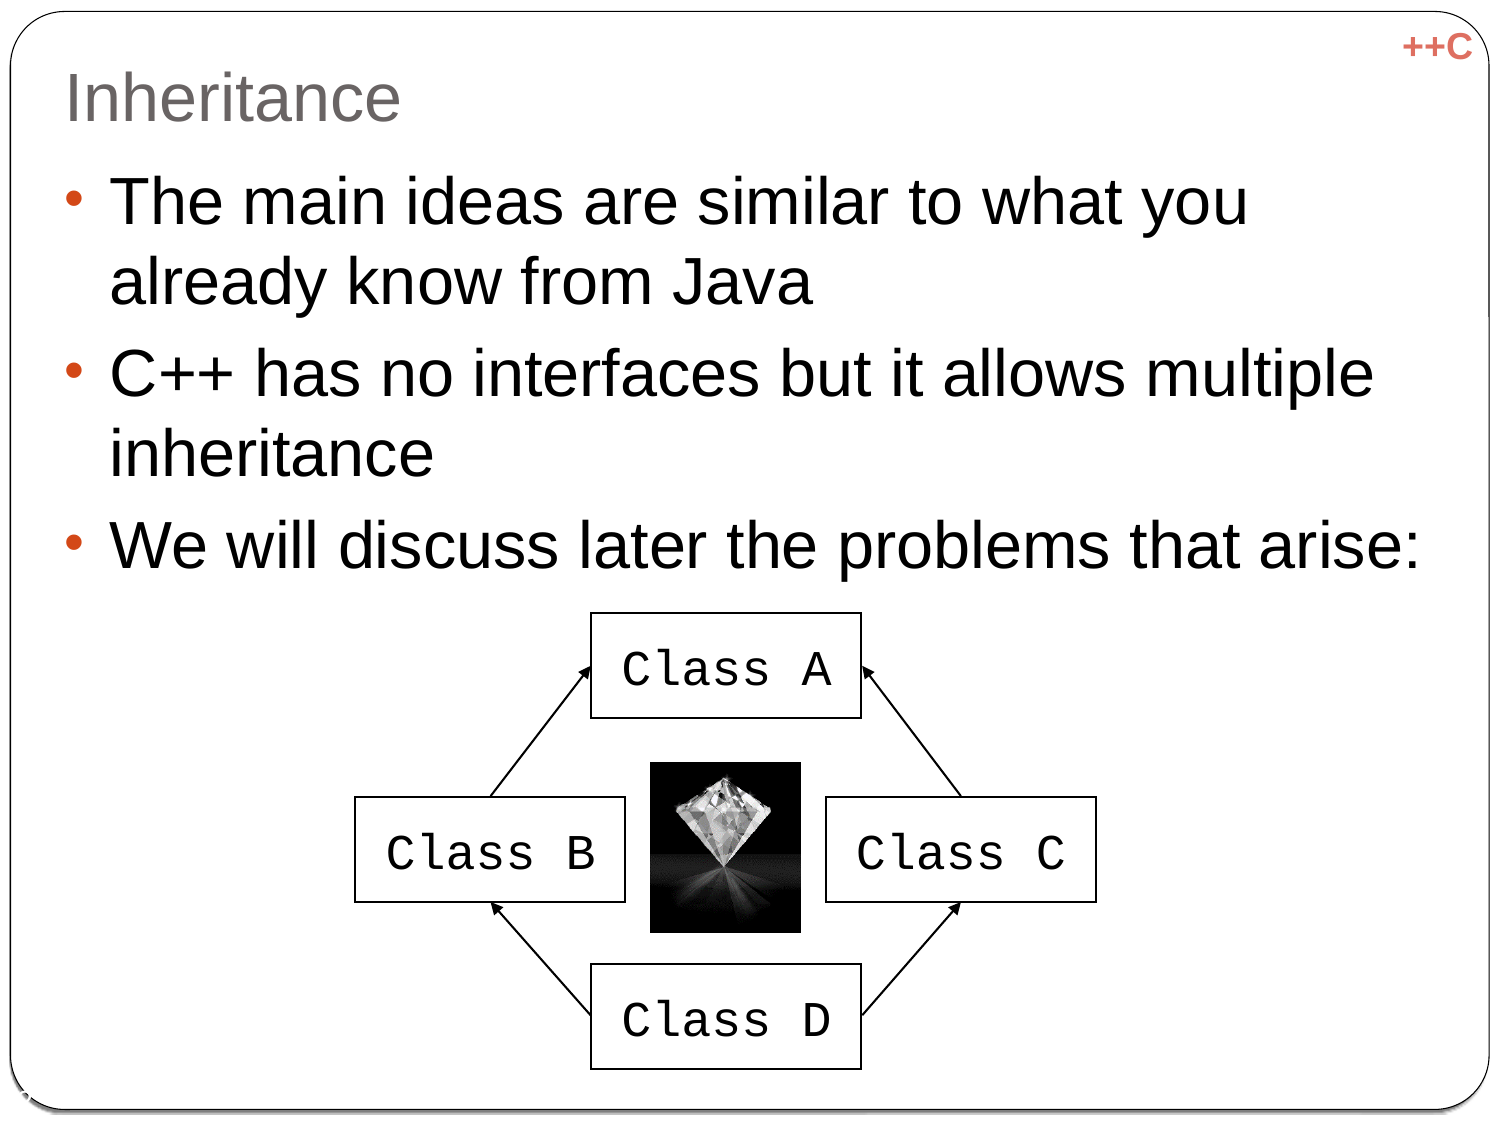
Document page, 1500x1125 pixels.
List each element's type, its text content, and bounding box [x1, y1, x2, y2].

list The main ideas are similar to what you already know from Java C++ has no interfaces but it allows multiple inheritance We will discuss later the problems that arise: [50, 149, 1450, 1088]
text_box Class C [825, 796, 1096, 903]
text_box Class B [355, 796, 626, 903]
text_box Class A [591, 613, 862, 719]
slide_number <number> [0, 1074, 50, 1125]
picture [650, 762, 801, 933]
title Inheritance [50, 45, 1450, 149]
text_box Class D [591, 963, 862, 1069]
